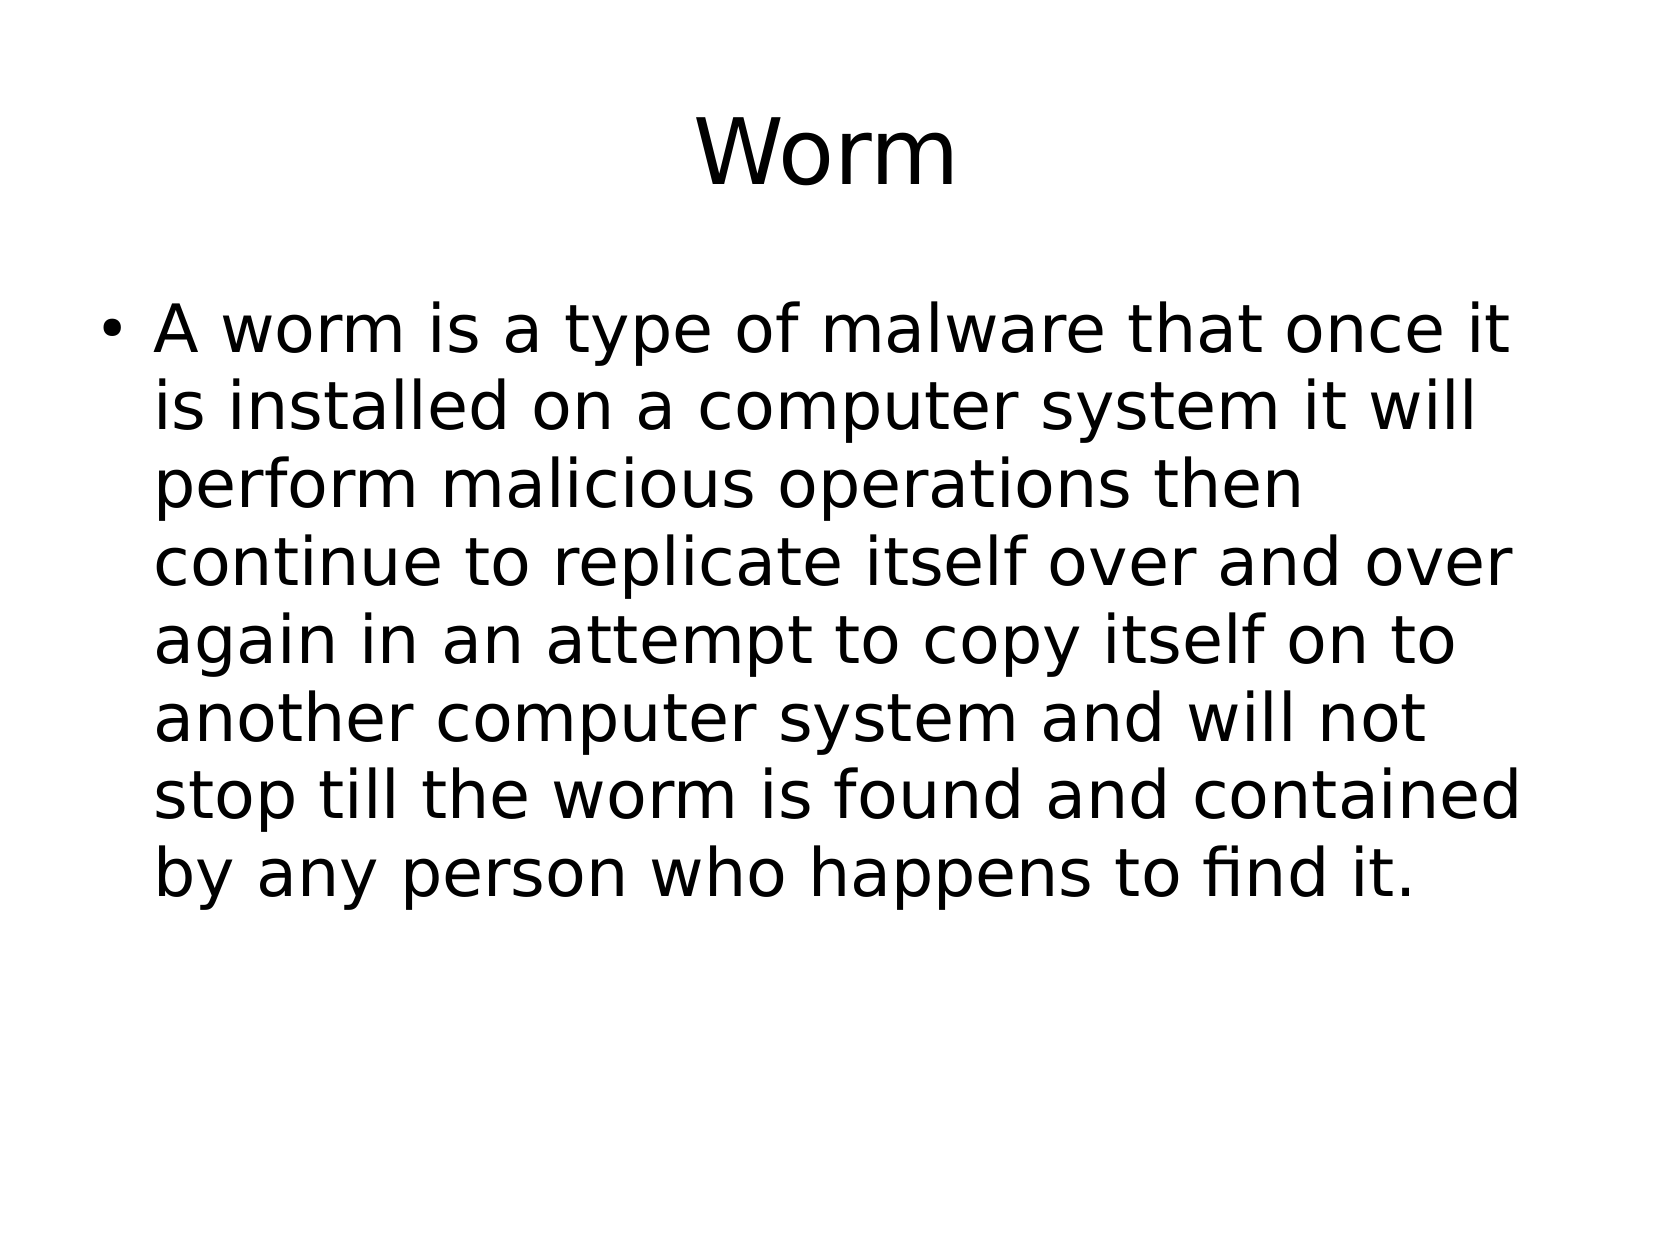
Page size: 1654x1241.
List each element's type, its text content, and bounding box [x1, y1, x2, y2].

title Worm [82, 49, 1571, 257]
list A worm is a type of malware that once it is installed on a computer system it will perform malicious operations then continue to replicate itself over and over again in an attempt to copy itself on to another computer system and will not stop till the worm is found and contained by any person who happens to find it. [82, 290, 1571, 1010]
